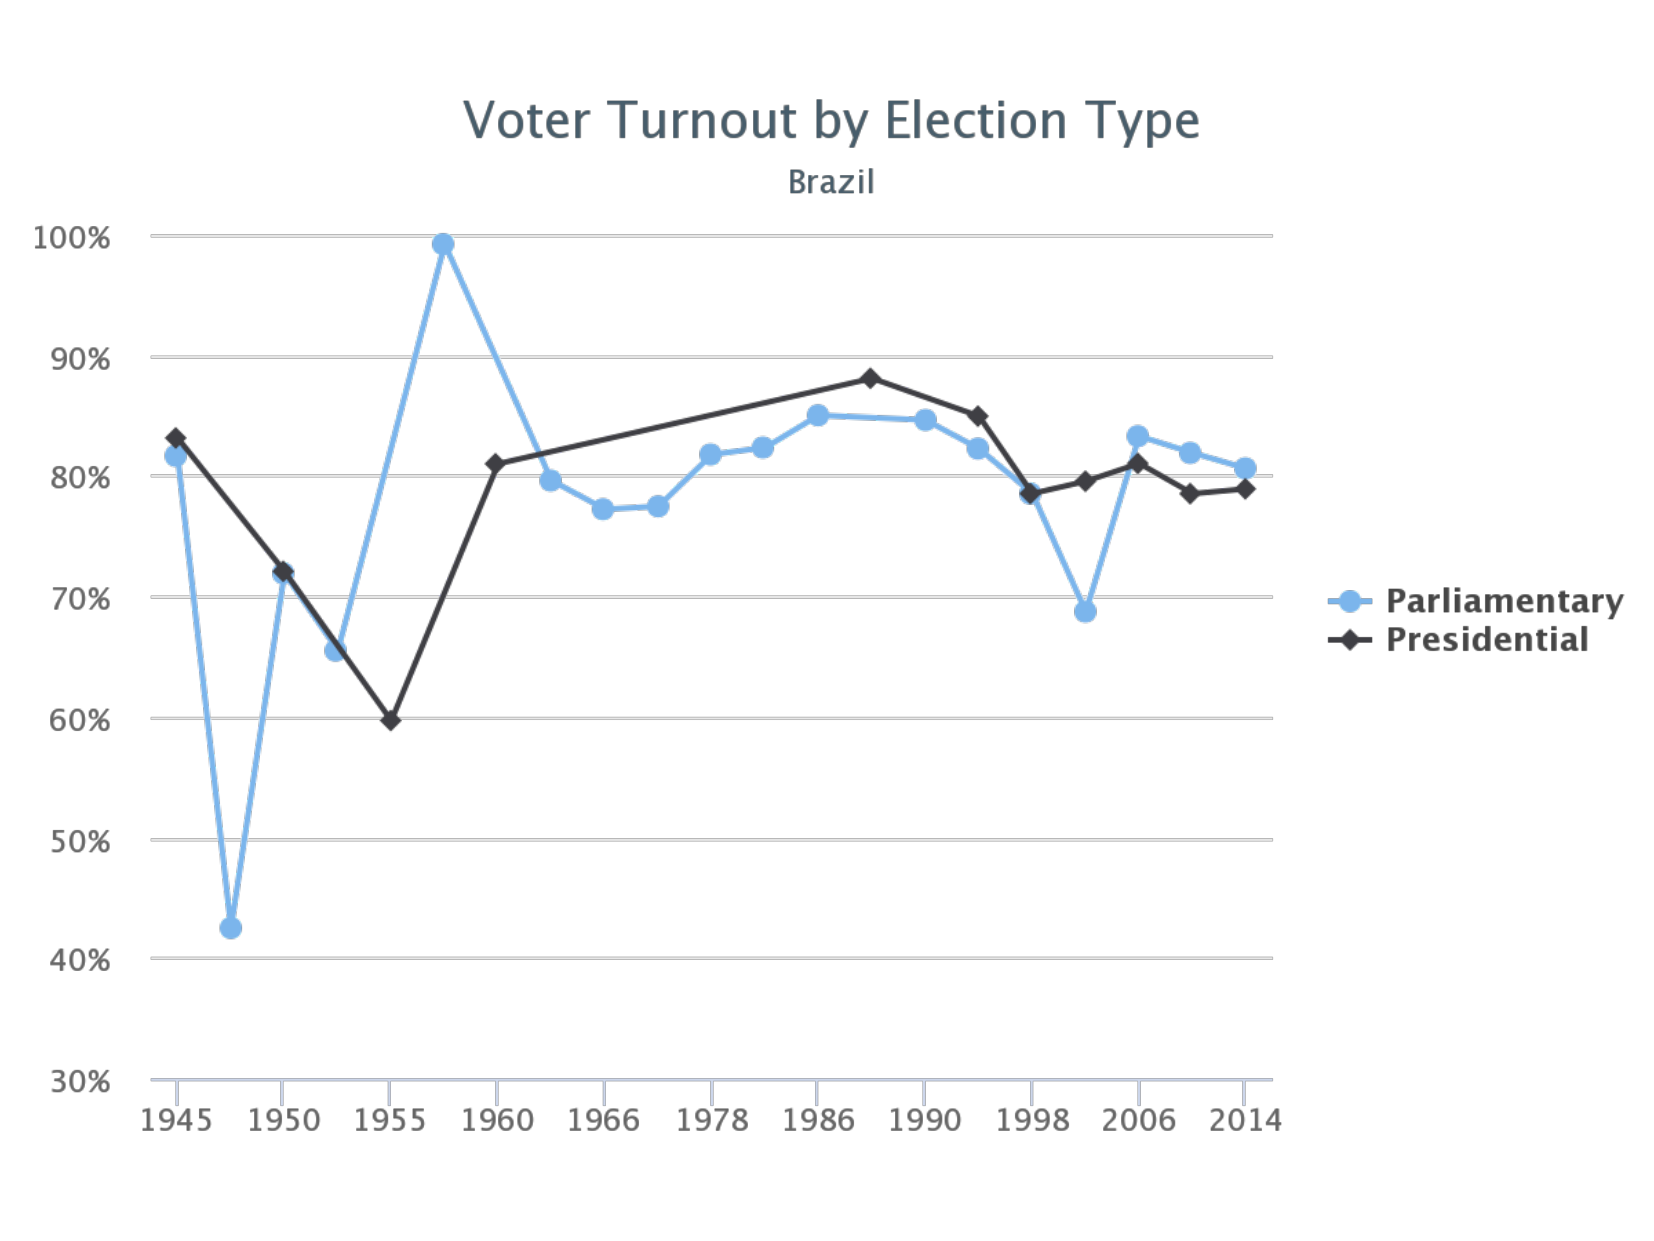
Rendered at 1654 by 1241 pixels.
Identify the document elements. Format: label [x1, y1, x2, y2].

picture [5, 72, 1654, 1175]
